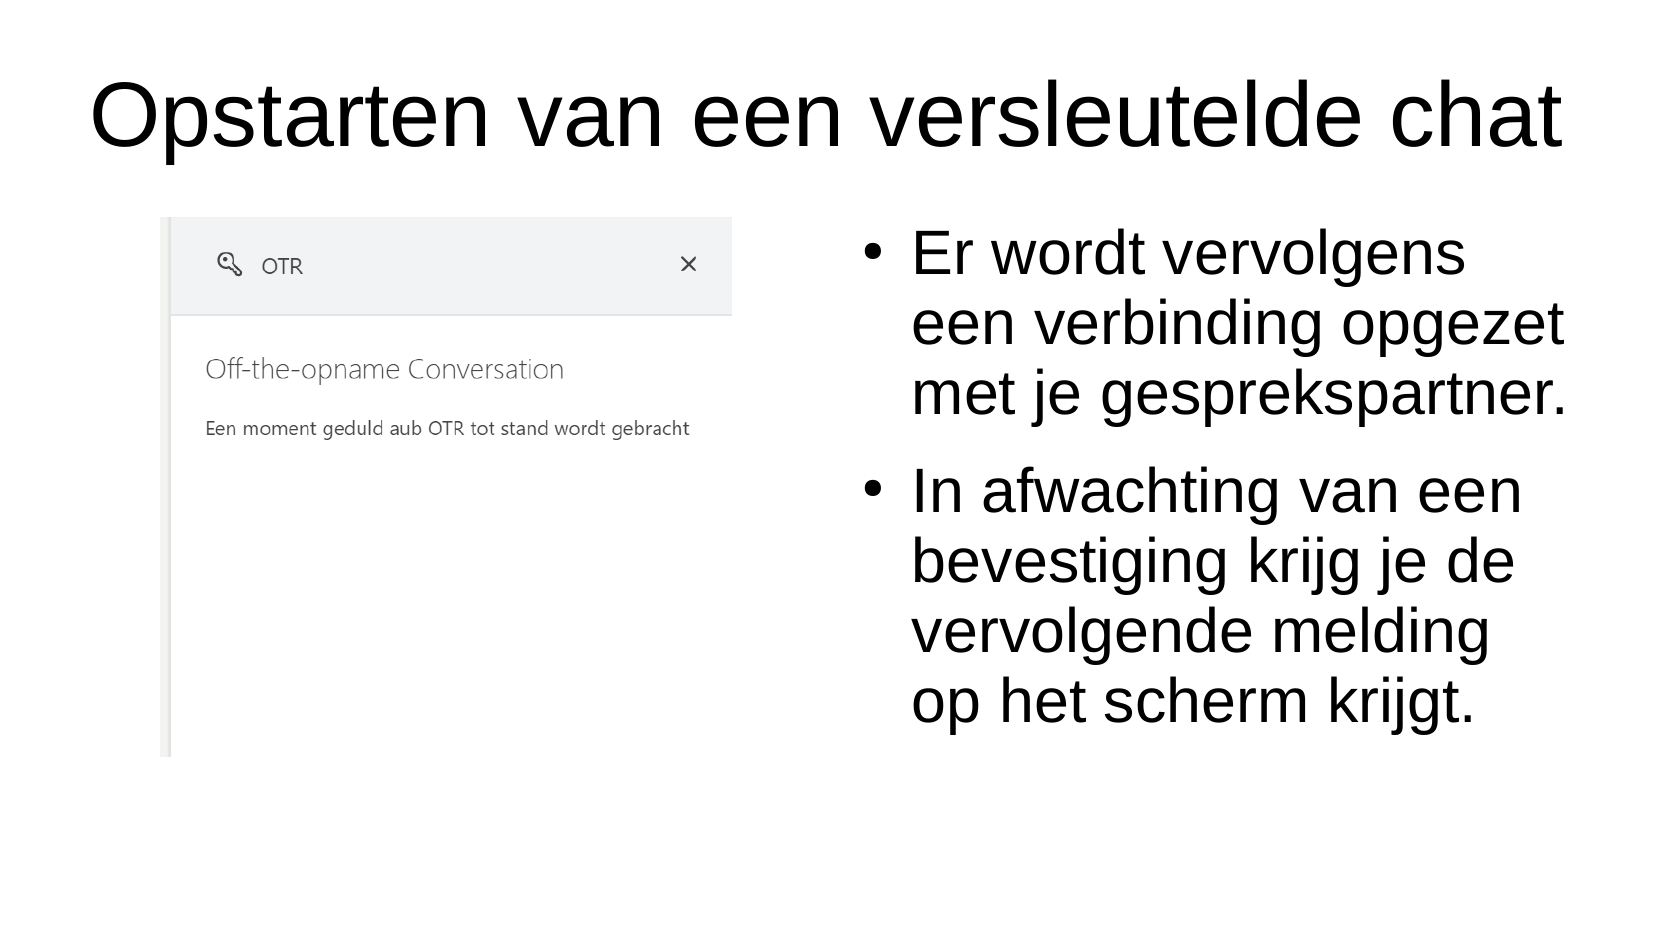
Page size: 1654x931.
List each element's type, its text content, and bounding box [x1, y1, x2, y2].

list Er wordt vervolgens een verbinding opgezet met je gesprekspartner. In afwachting van een bevestiging krijg je de vervolgende melding op het scherm krijgt. [845, 217, 1572, 758]
title Opstarten van een versleutelde chat [82, 37, 1571, 193]
picture [160, 217, 732, 758]
